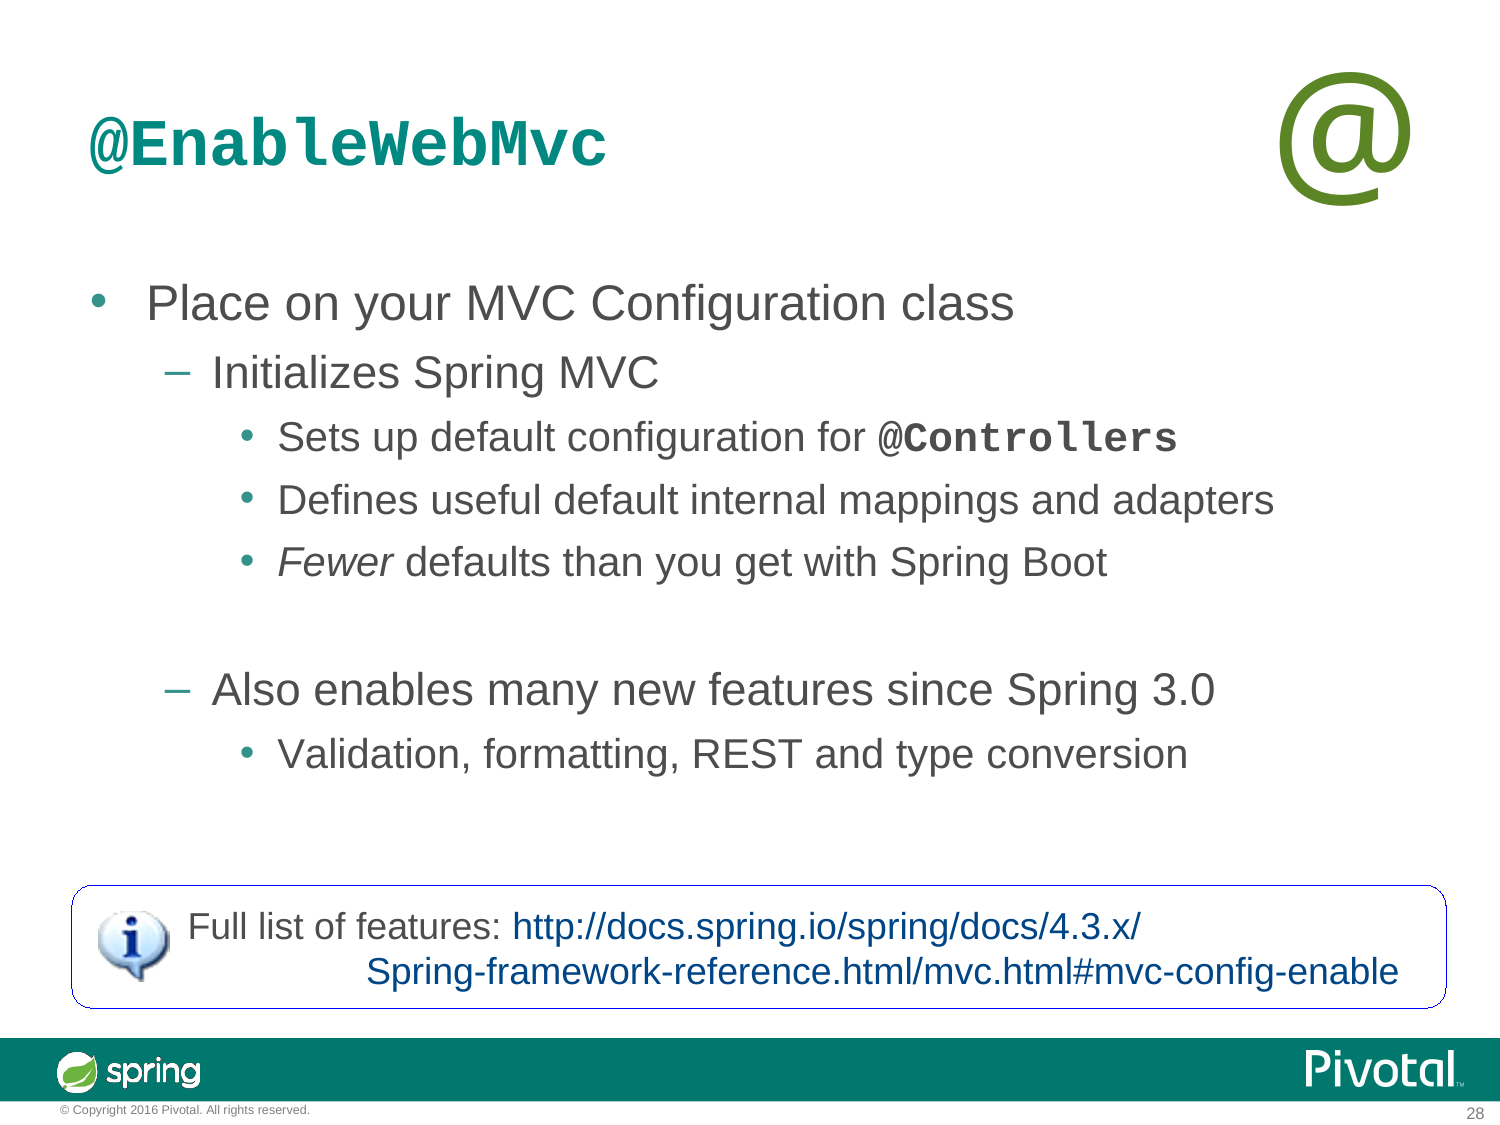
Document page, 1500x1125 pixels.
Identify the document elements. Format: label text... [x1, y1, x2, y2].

text_box [71, 885, 1443, 1009]
title @EnableWebMvc [75, 45, 1256, 233]
picture [98, 911, 151, 982]
text_box @ [1256, 17, 1456, 233]
text_box Full list of features: http://docs.spring.io/spring/docs/4.3.x/ Spring-framework-reference.html/mvc.html#mvc-config-enable [151, 894, 1476, 1000]
picture [32, 1041, 210, 1103]
list Place on your MVC Configuration class Initializes Spring MVC Sets up default configuration for @Controllers Defines useful default internal mappings and adapters Fewer defaults than you get with Spring Boot Also enables many new features since Spring 3.0 Validation, formatting, REST and type conversion [75, 262, 1426, 893]
picture [1306, 1050, 1464, 1087]
